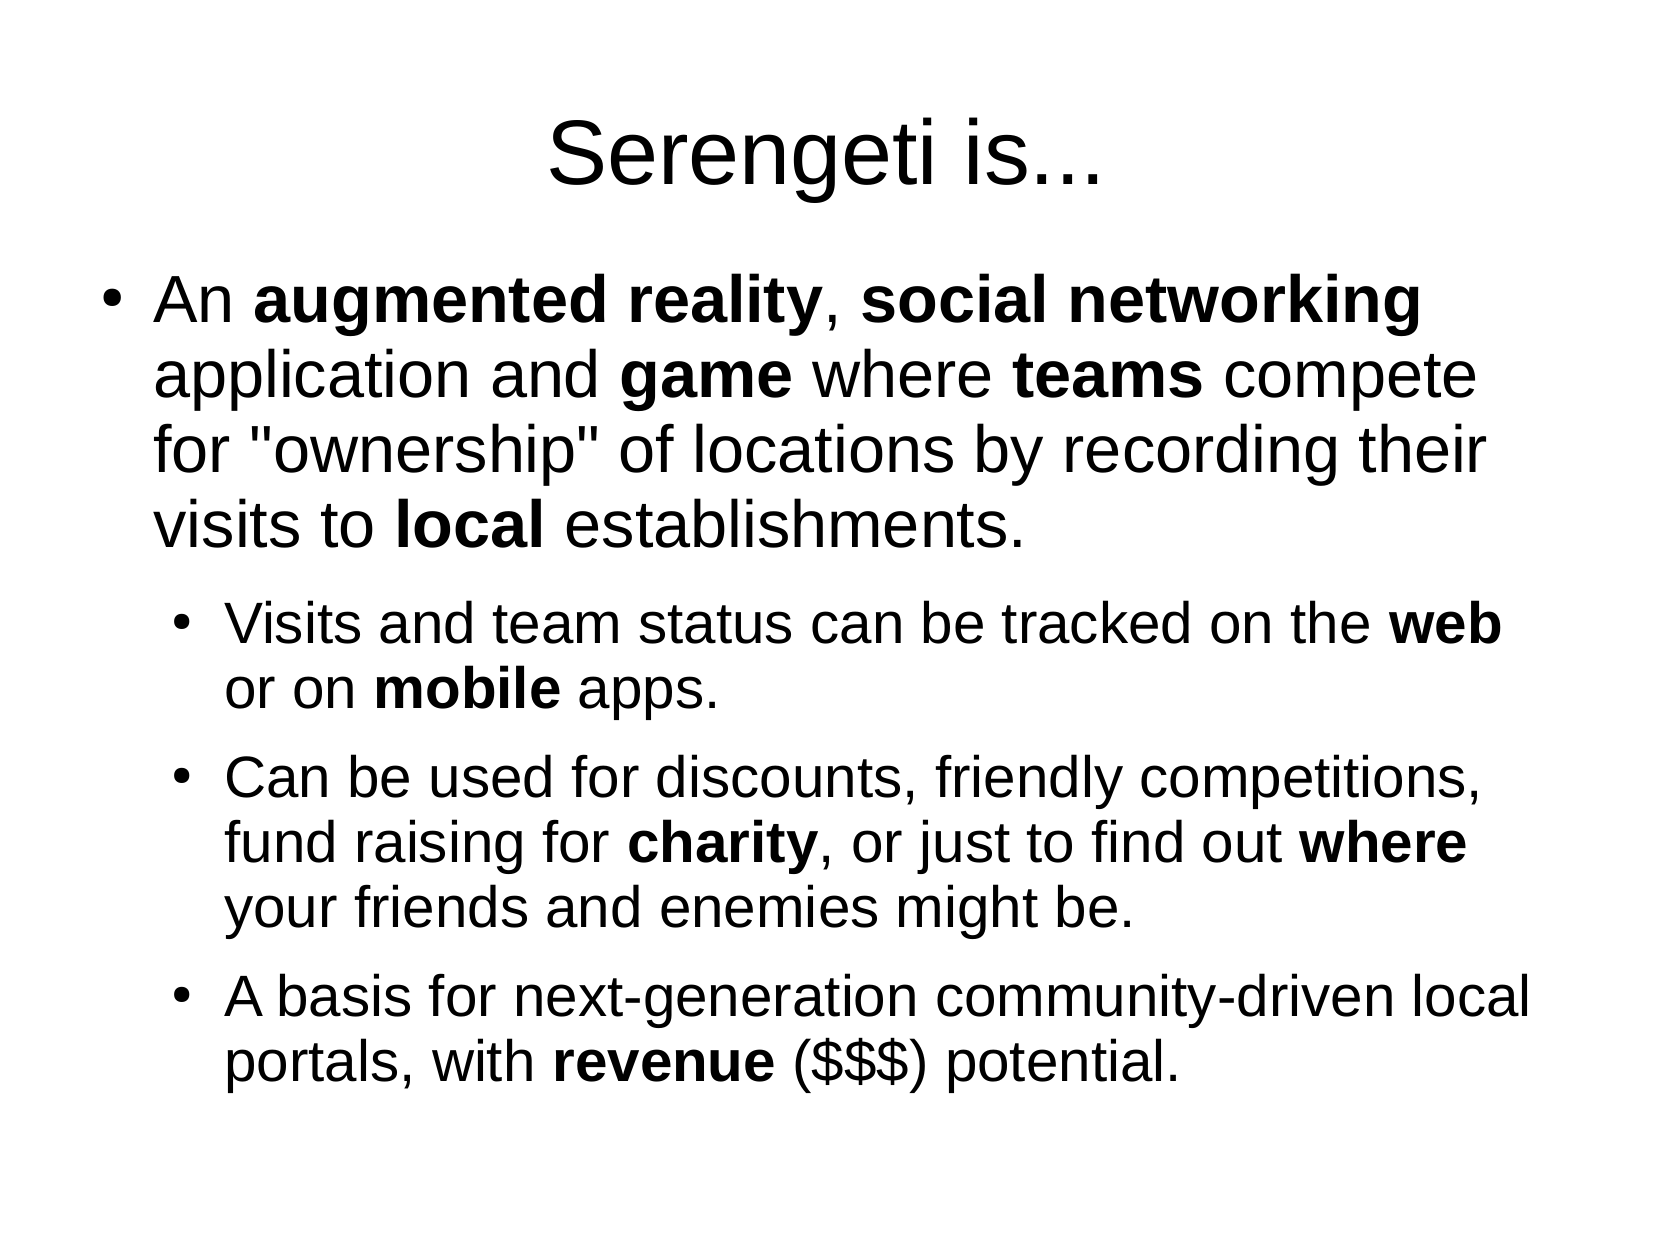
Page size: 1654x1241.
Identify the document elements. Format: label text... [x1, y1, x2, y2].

list An augmented reality, social networking application and game where teams compete for "ownership" of locations by recording their visits to local establishments. Visits and team status can be tracked on the web or on mobile apps. Can be used for discounts, friendly competitions, fund raising for charity, or just to find out where your friends and enemies might be. A basis for next-generation community-driven local portals, with revenue ($$$) potential. [82, 262, 1571, 1122]
title Serengeti is... [82, 56, 1571, 250]
